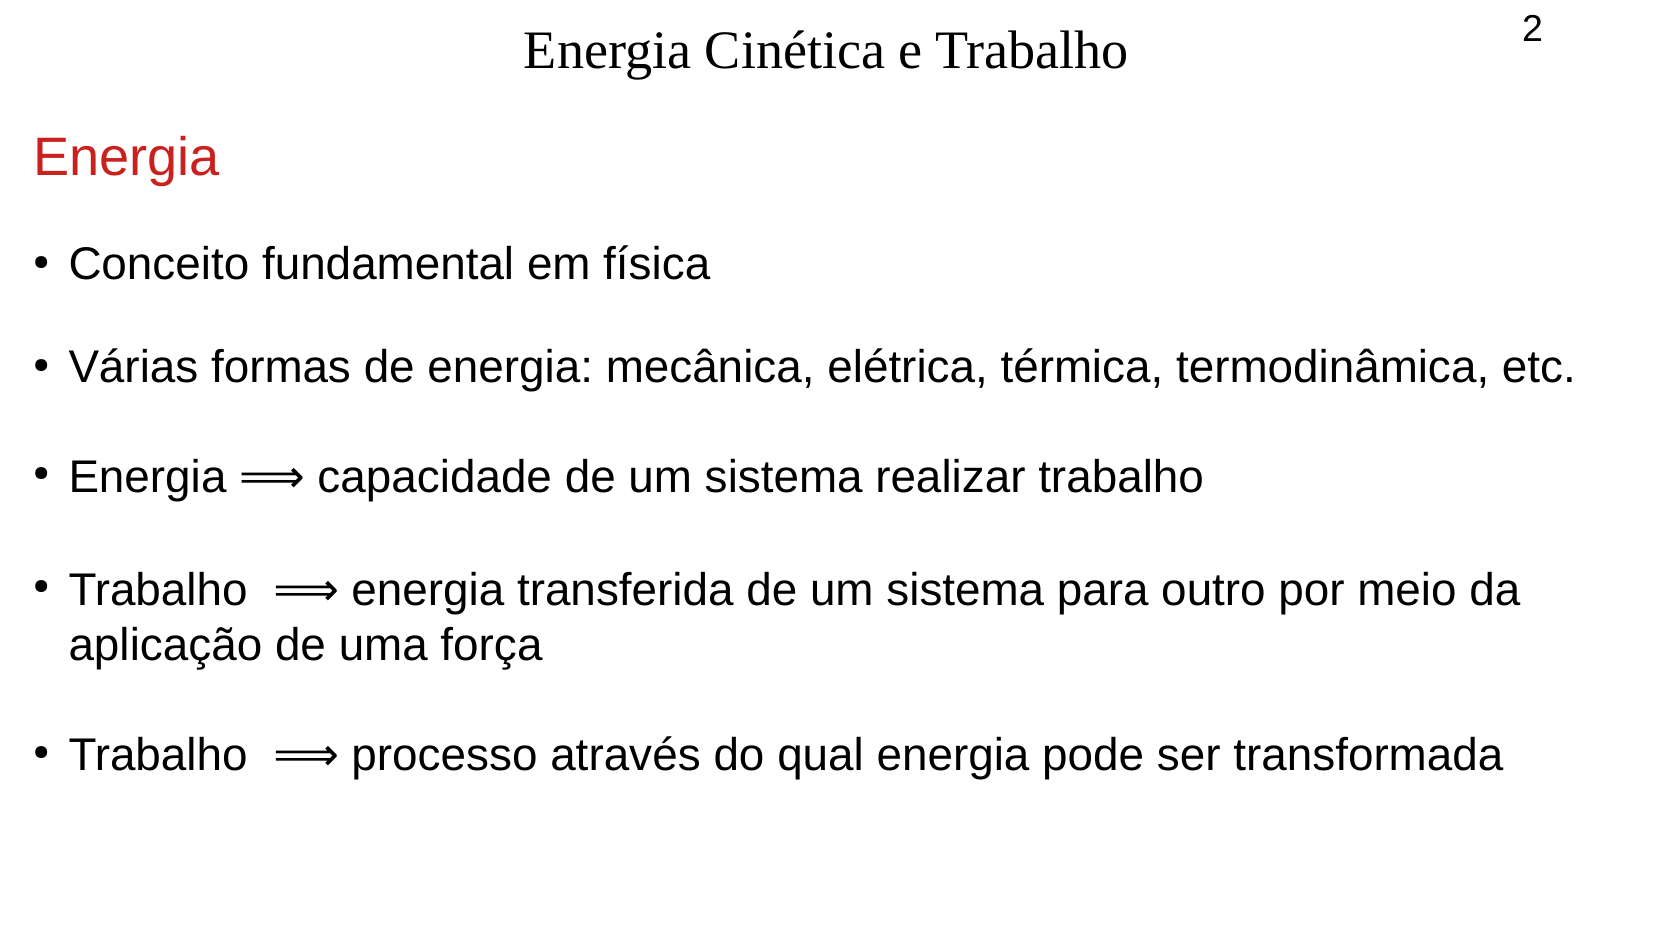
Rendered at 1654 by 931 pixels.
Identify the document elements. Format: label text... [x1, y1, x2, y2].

text_box Energia Conceito fundamental em física Várias formas de energia: mecânica, elétrica, térmica, termodinâmica, etc. Energia ⟹ capacidade de um sistema realizar trabalho Trabalho ⟹ energia transferida de um sistema para outro por meio da aplicação de uma força Trabalho ⟹ processo através do qual energia pode ser transformada [18, 118, 1615, 861]
text_box Energia Cinética e Trabalho [509, 0, 1145, 88]
text_box <number> [1507, 0, 1654, 71]
